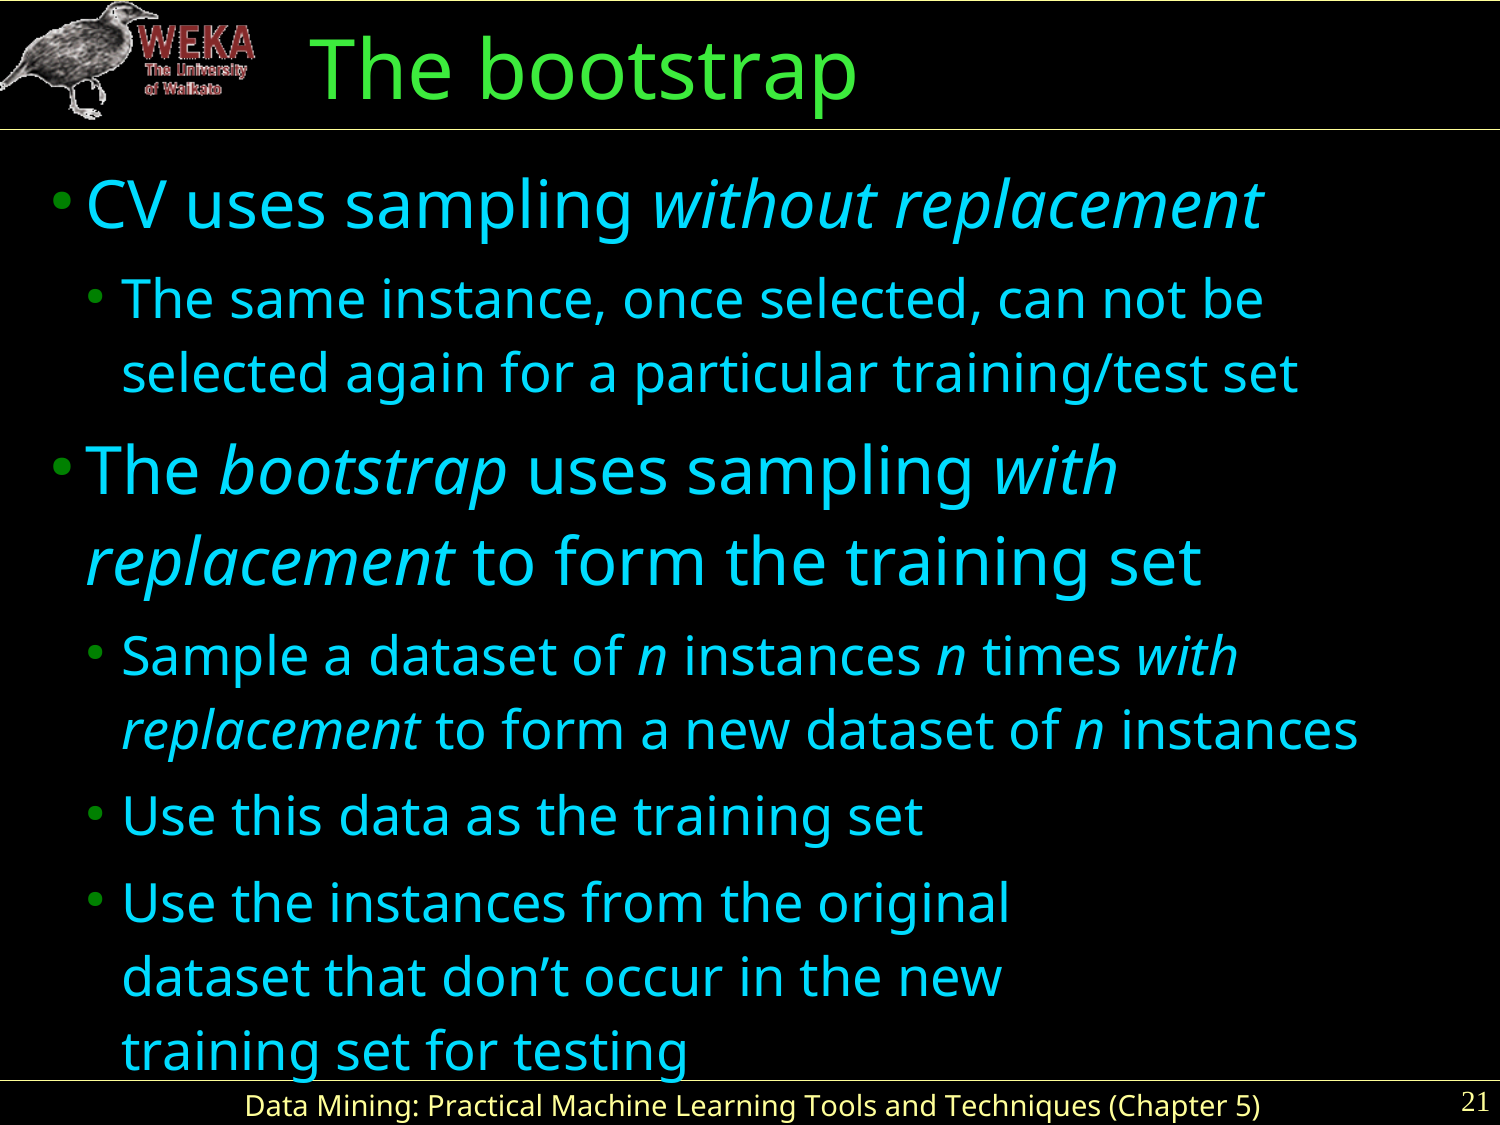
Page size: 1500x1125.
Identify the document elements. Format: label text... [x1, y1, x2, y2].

text_box CV uses sampling without replacement The same instance, once selected, can not be selected again for a particular training/test set The bootstrap uses sampling with replacement to form the training set Sample a dataset of n instances n times with replacement to form a new dataset of n instances Use this data as the training set Use the instances from the original dataset that don’t occur in the new training set for testing [0, 150, 1477, 992]
picture [0, 1, 266, 129]
title The bootstrap [295, 0, 1500, 148]
